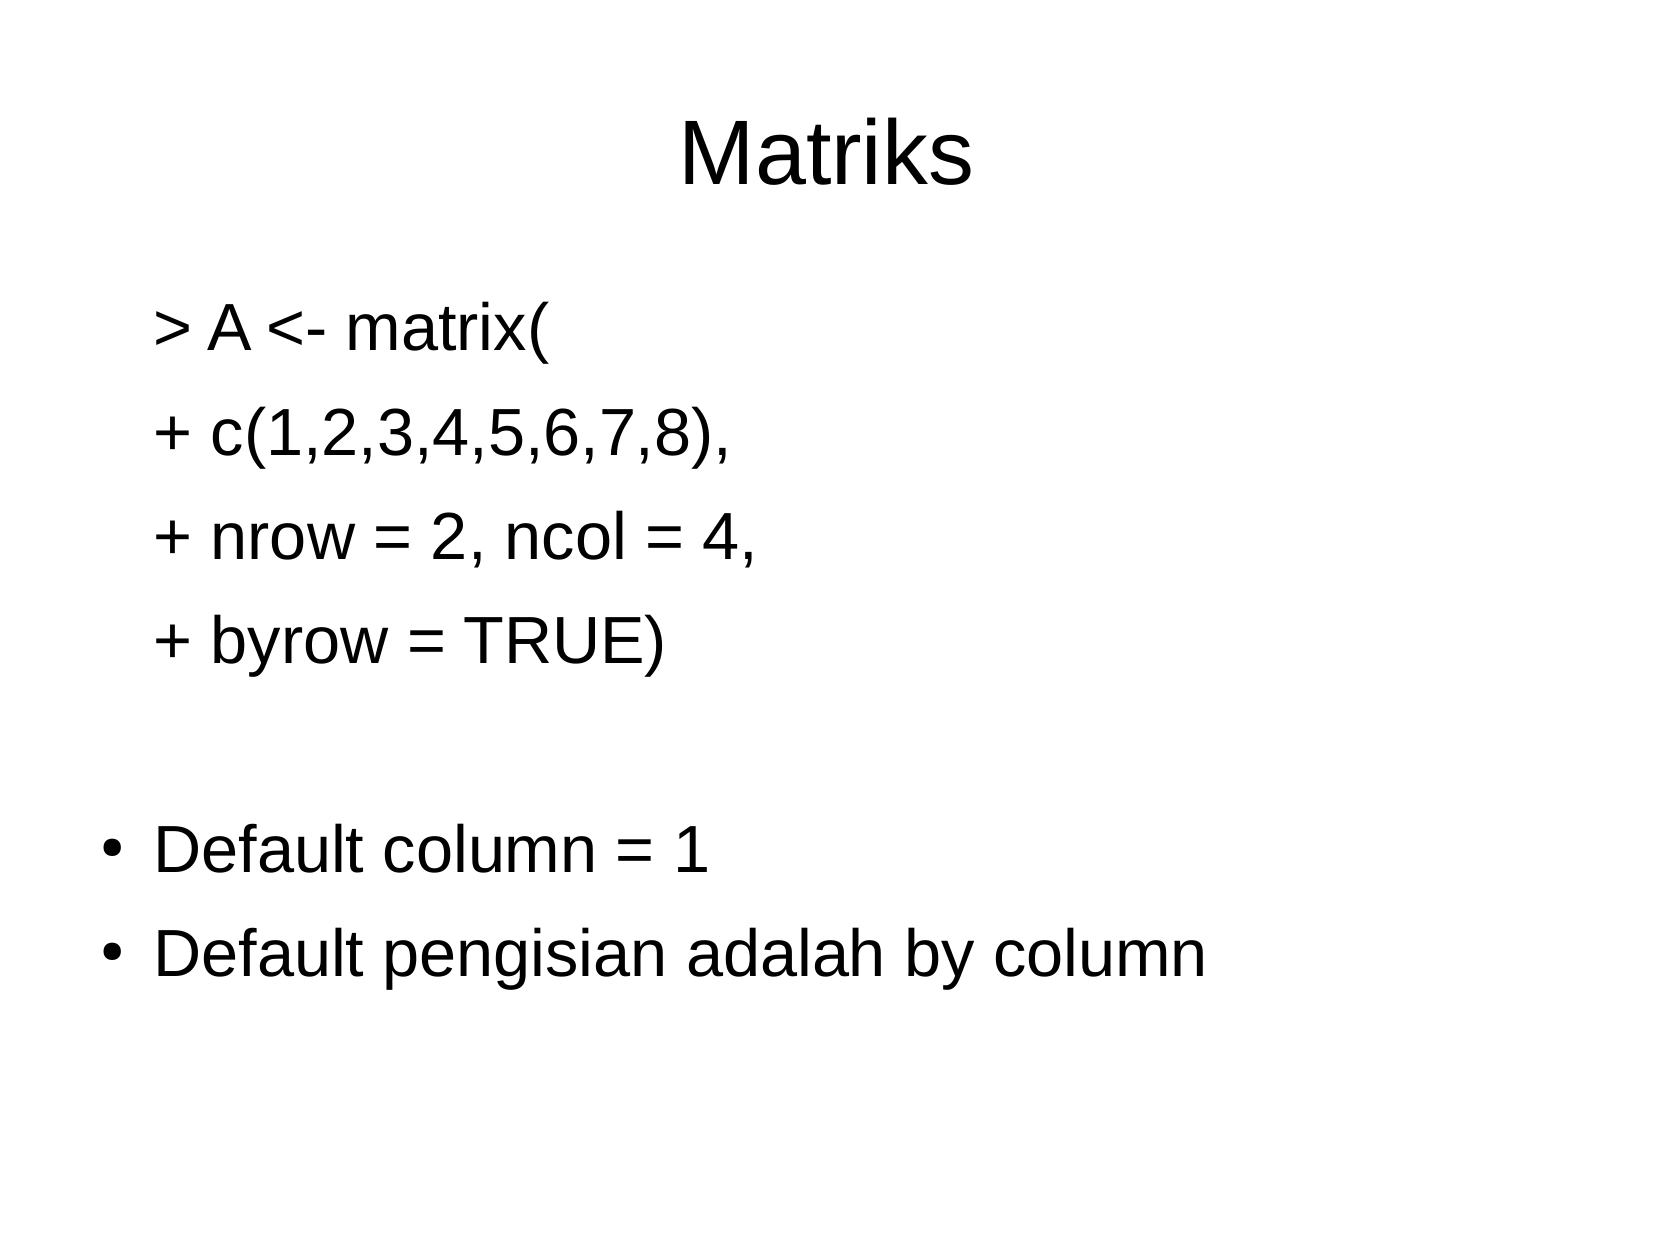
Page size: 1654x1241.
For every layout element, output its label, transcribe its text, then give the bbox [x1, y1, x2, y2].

list > A <- matrix( + c(1,2,3,4,5,6,7,8), + nrow = 2, ncol = 4, + byrow = TRUE) Default column = 1 Default pengisian adalah by column [82, 290, 1571, 1010]
title Matriks [82, 49, 1571, 257]
